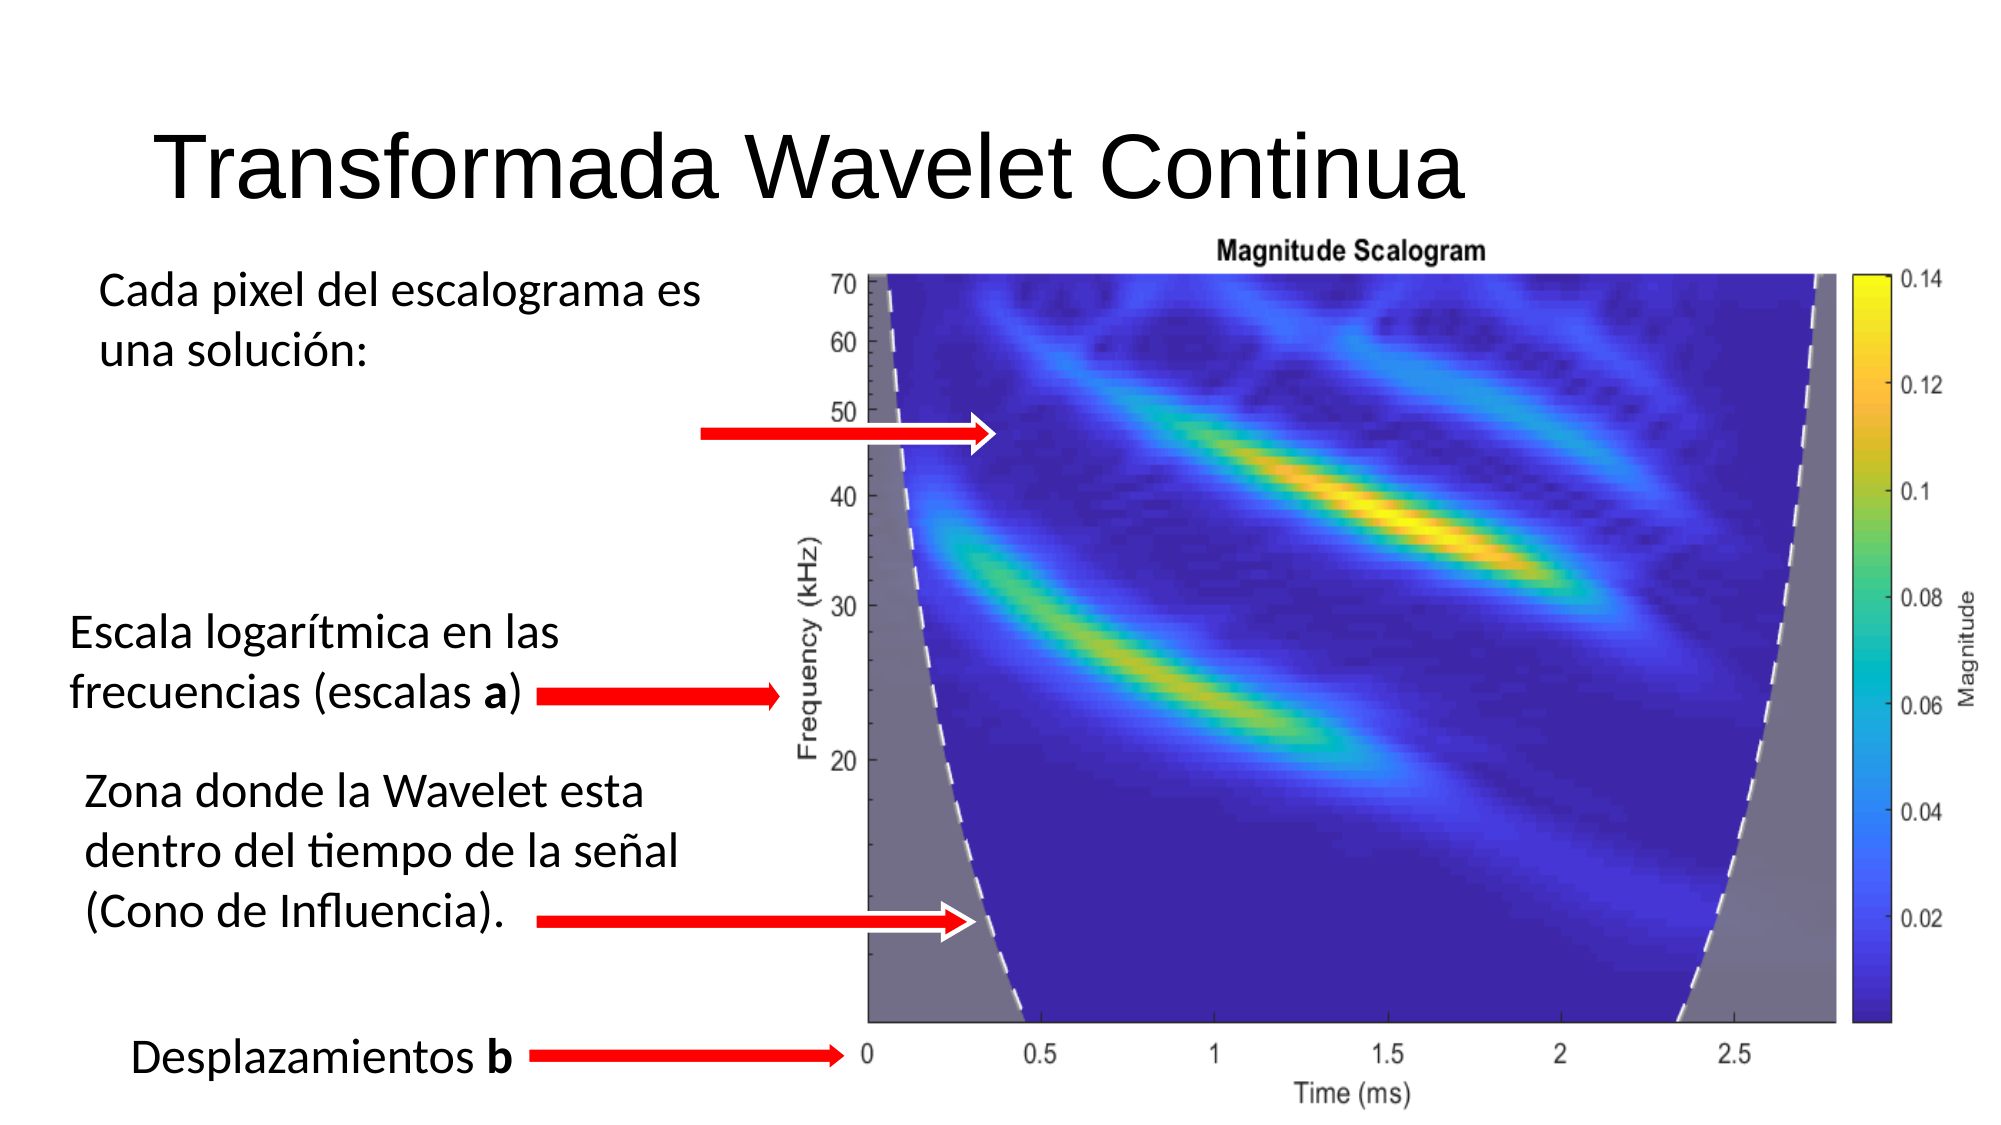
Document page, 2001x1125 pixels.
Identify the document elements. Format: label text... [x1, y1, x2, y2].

text_box [707, 904, 972, 939]
text_box Zona donde la Wavelet esta dentro del tiempo de la señal (Cono de Influencia). [69, 750, 707, 948]
text_box [534, 674, 783, 719]
text_box Desplazamientos b [115, 1015, 646, 1092]
text_box Cada pixel del escalograma es una solución: [99, 256, 737, 378]
picture [782, 233, 2000, 1125]
text_box [527, 1038, 849, 1073]
text_box Escala logarítmica en las frecuencias (escalas a) [54, 590, 585, 727]
text_box [698, 416, 993, 451]
title Transformada Wavelet Continua [137, 59, 1863, 278]
